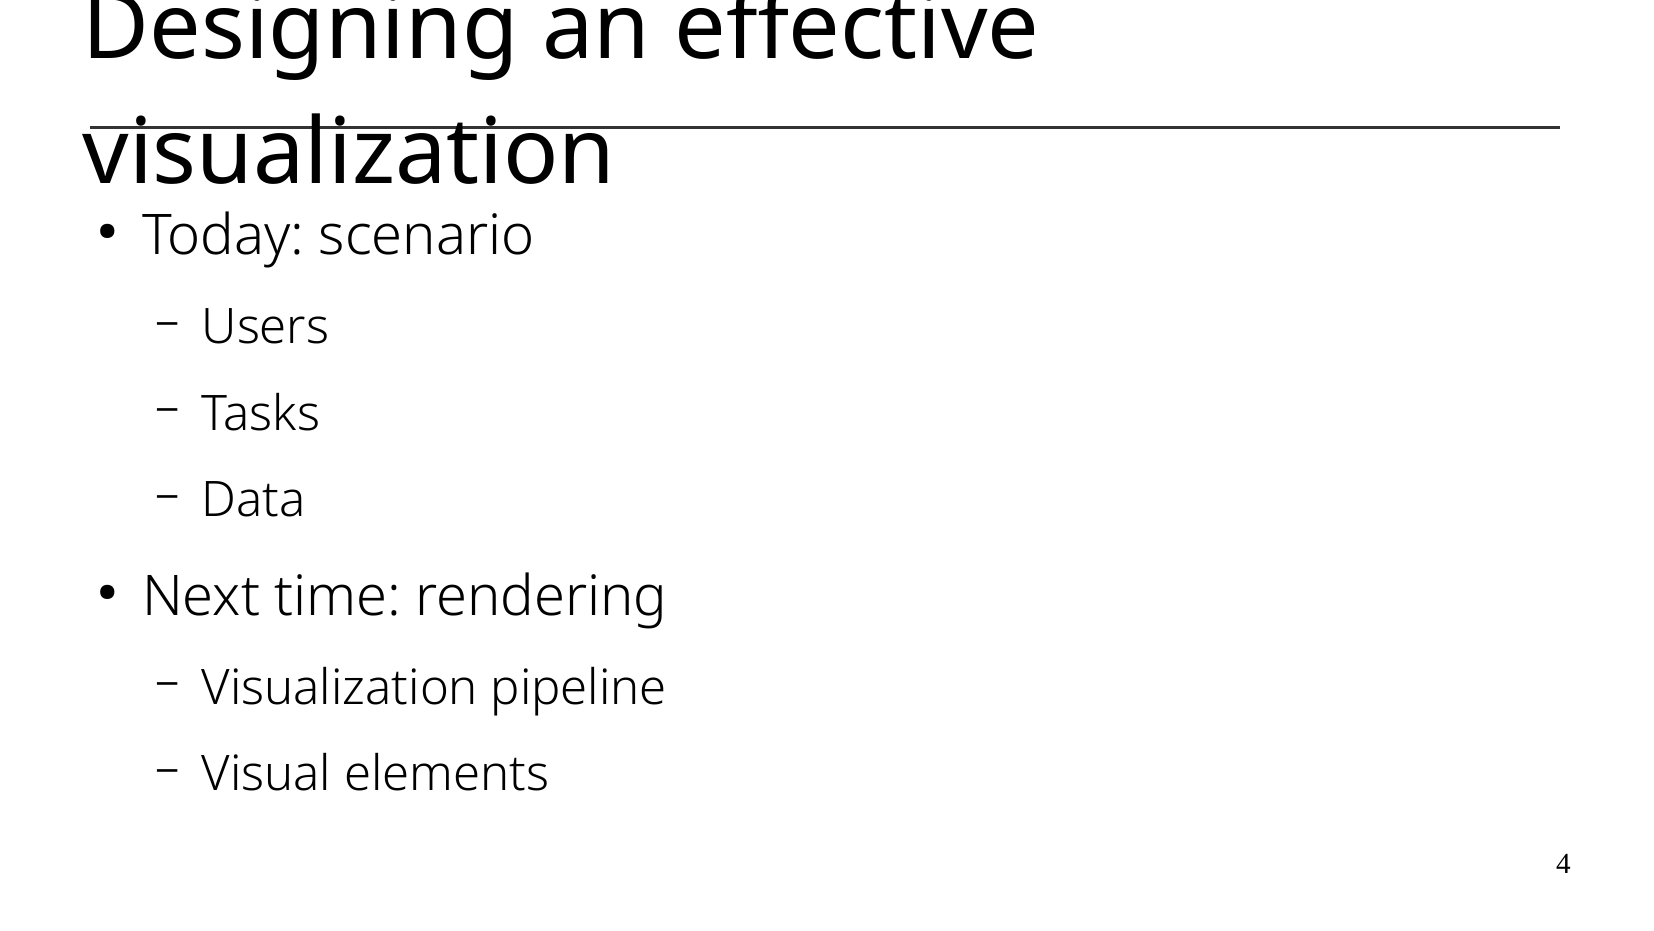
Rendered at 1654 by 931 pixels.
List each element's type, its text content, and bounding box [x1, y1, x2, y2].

title Designing an effective visualization [82, 32, 1571, 140]
list Today: scenario Users Tasks Data Next time: rendering Visualization pipeline Visual elements [82, 195, 1571, 811]
